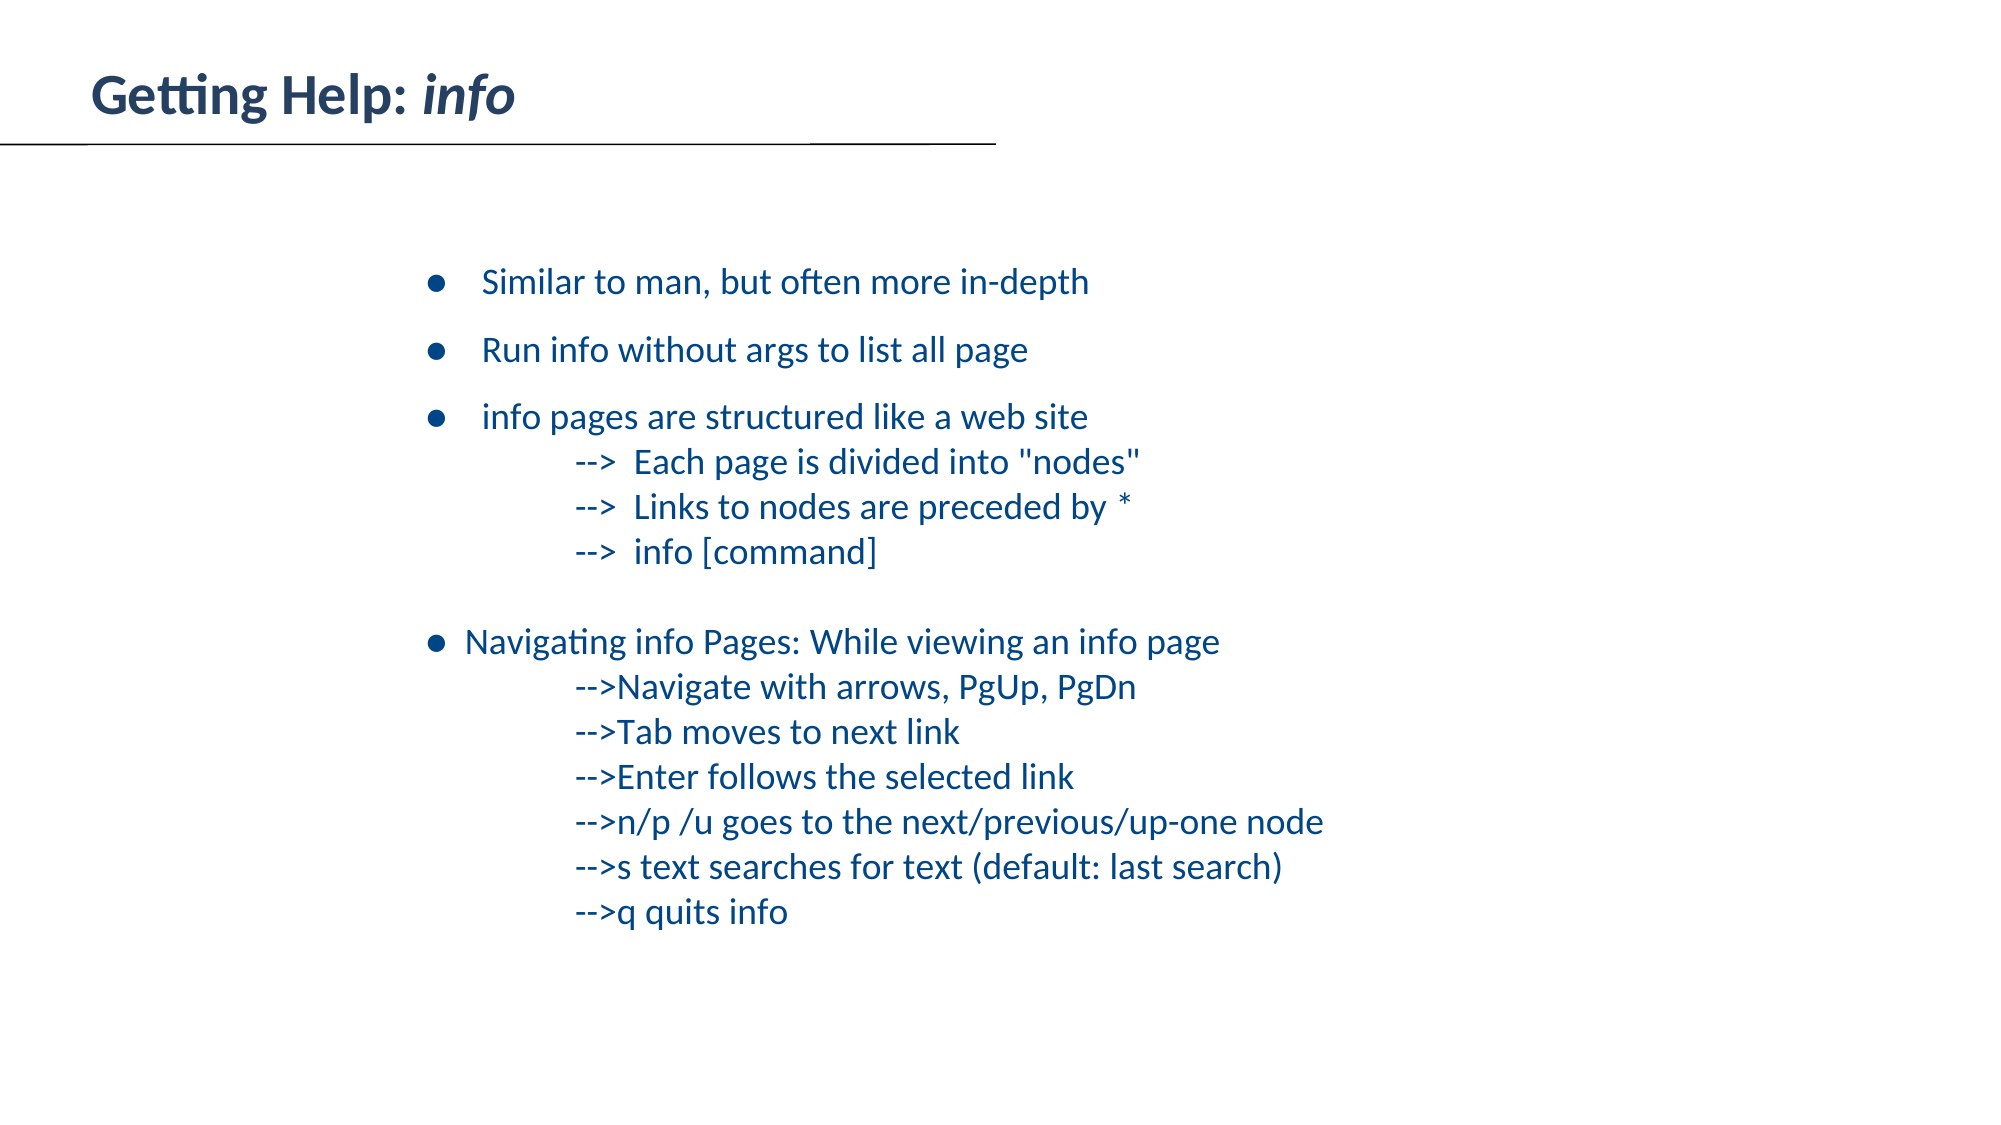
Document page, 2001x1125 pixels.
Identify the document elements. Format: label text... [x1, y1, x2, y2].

text_box ● Similar to man, but often more in-depth ● Run info without args to list all page ● info pages are structured like a web site --> Each page is divided into "nodes" --> Links to nodes are preceded by * --> info [command] ● Navigating info Pages: While viewing an info page -->Navigate with arrows, PgUp, PgDn -->Tab moves to next link -->Enter follows the selected link -->n/p /u goes to the next/previous/up-one node -->s text searches for text (default: last search) -->q quits info [410, 227, 1246, 947]
text_box Getting Help: info [76, 48, 1127, 134]
